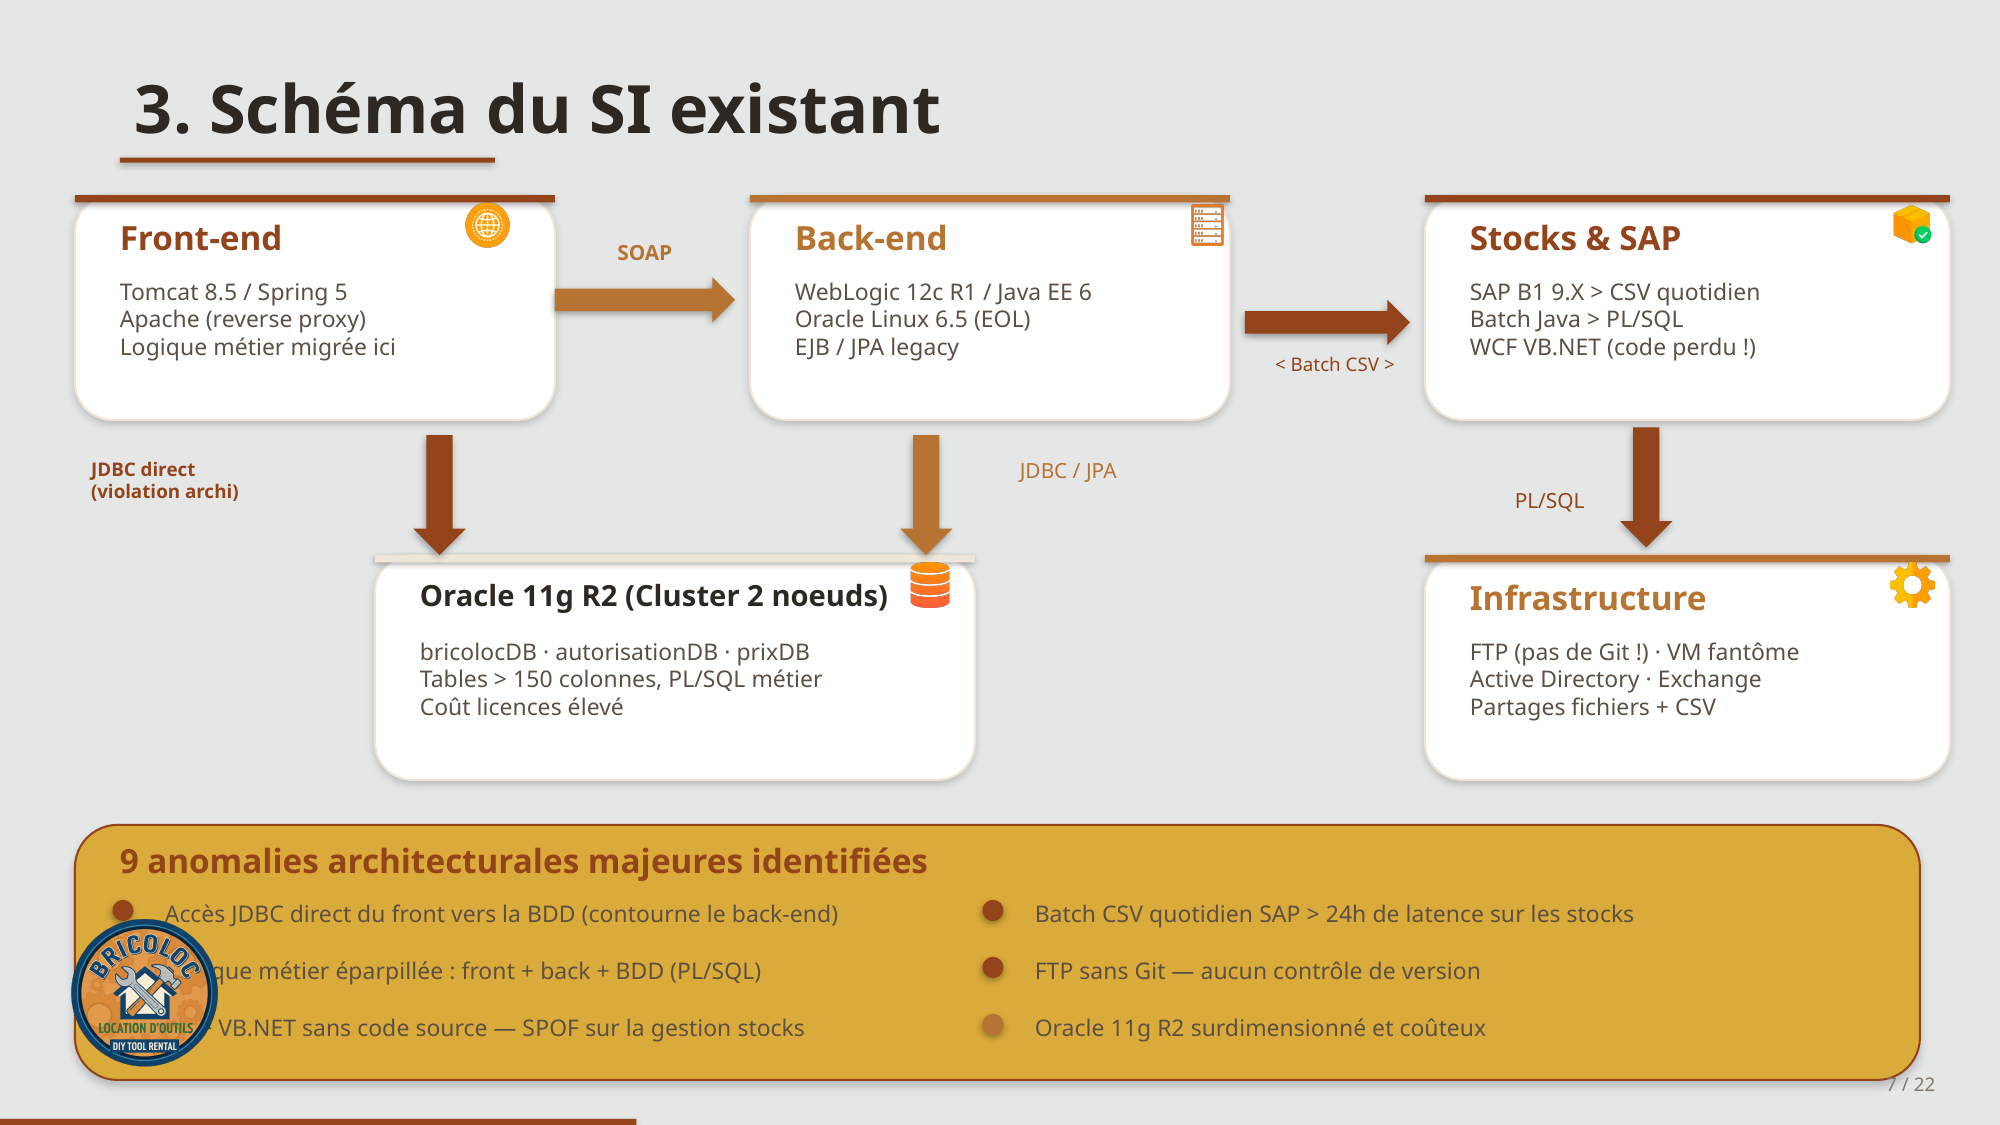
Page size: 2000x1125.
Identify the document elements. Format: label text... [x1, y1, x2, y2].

text_box FTP (pas de Git !) · VM fantôme Active Directory · Exchange Partages fichiers + CSV [1454, 630, 1920, 728]
text_box JDBC / JPA [1004, 450, 1230, 490]
text_box FTP sans Git — aucun contrôle de version [1019, 949, 1890, 992]
text_box [74, 824, 1920, 1080]
text_box PL/SQL [1499, 479, 1725, 520]
text_box 9 anomalies architecturales majeures identifiées [104, 832, 1830, 888]
text_box bricolocDB · autorisationDB · prixDB Tables > 150 colonnes, PL/SQL métier Coût licences élevé [404, 630, 945, 728]
text_box JDBC direct (violation archi) [76, 449, 317, 510]
text_box [1424, 194, 1950, 420]
text_box [1244, 299, 1410, 345]
text_box SOAP [569, 232, 720, 273]
picture [907, 562, 953, 608]
text_box Logique métier éparpillée : front + back + BDD (PL/SQL) [245, 949, 975, 992]
picture [465, 202, 510, 248]
text_box [1424, 554, 1950, 780]
text_box [374, 435, 975, 780]
text_box Batch CSV quotidien SAP > 24h de latence sur les stocks [1019, 892, 1890, 935]
picture [45, 895, 245, 1095]
text_box [74, 194, 735, 420]
picture [1890, 202, 1935, 248]
text_box Back-end [779, 209, 1200, 265]
text_box Oracle 11g R2 (Cluster 2 noeuds) [404, 569, 945, 620]
text_box WebLogic 12c R1 / Java EE 6 Oracle Linux 6.5 (EOL) EJB / JPA legacy [779, 270, 1200, 368]
picture [1890, 562, 1935, 608]
text_box SAP B1 9.X > CSV quotidien Batch Java > PL/SQL WCF VB.NET (code perdu !) [1454, 270, 1920, 368]
text_box Tomcat 8.5 / Spring 5 Apache (reverse proxy) Logique métier migrée ici [104, 270, 525, 368]
text_box < Batch CSV > [1184, 345, 1485, 383]
text_box Front-end [104, 209, 525, 265]
text_box Accès JDBC direct du front vers la BDD (contourne le back-end) [149, 892, 975, 935]
text_box WCF VB.NET sans code source — SPOF sur la gestion stocks [245, 1006, 975, 1049]
text_box [1620, 520, 1673, 548]
text_box [1633, 427, 1660, 479]
text_box Infrastructure [1454, 569, 1920, 625]
picture [1185, 202, 1230, 248]
text_box [0, 1118, 637, 1125]
text_box Stocks & SAP [1454, 209, 1920, 265]
text_box [119, 157, 495, 163]
text_box Oracle 11g R2 surdimensionné et coûteux [1019, 1006, 1890, 1049]
text_box 3. Schéma du SI existant [119, 59, 1620, 155]
text_box 7 / 22 [1799, 1065, 1950, 1103]
text_box [749, 194, 1230, 420]
